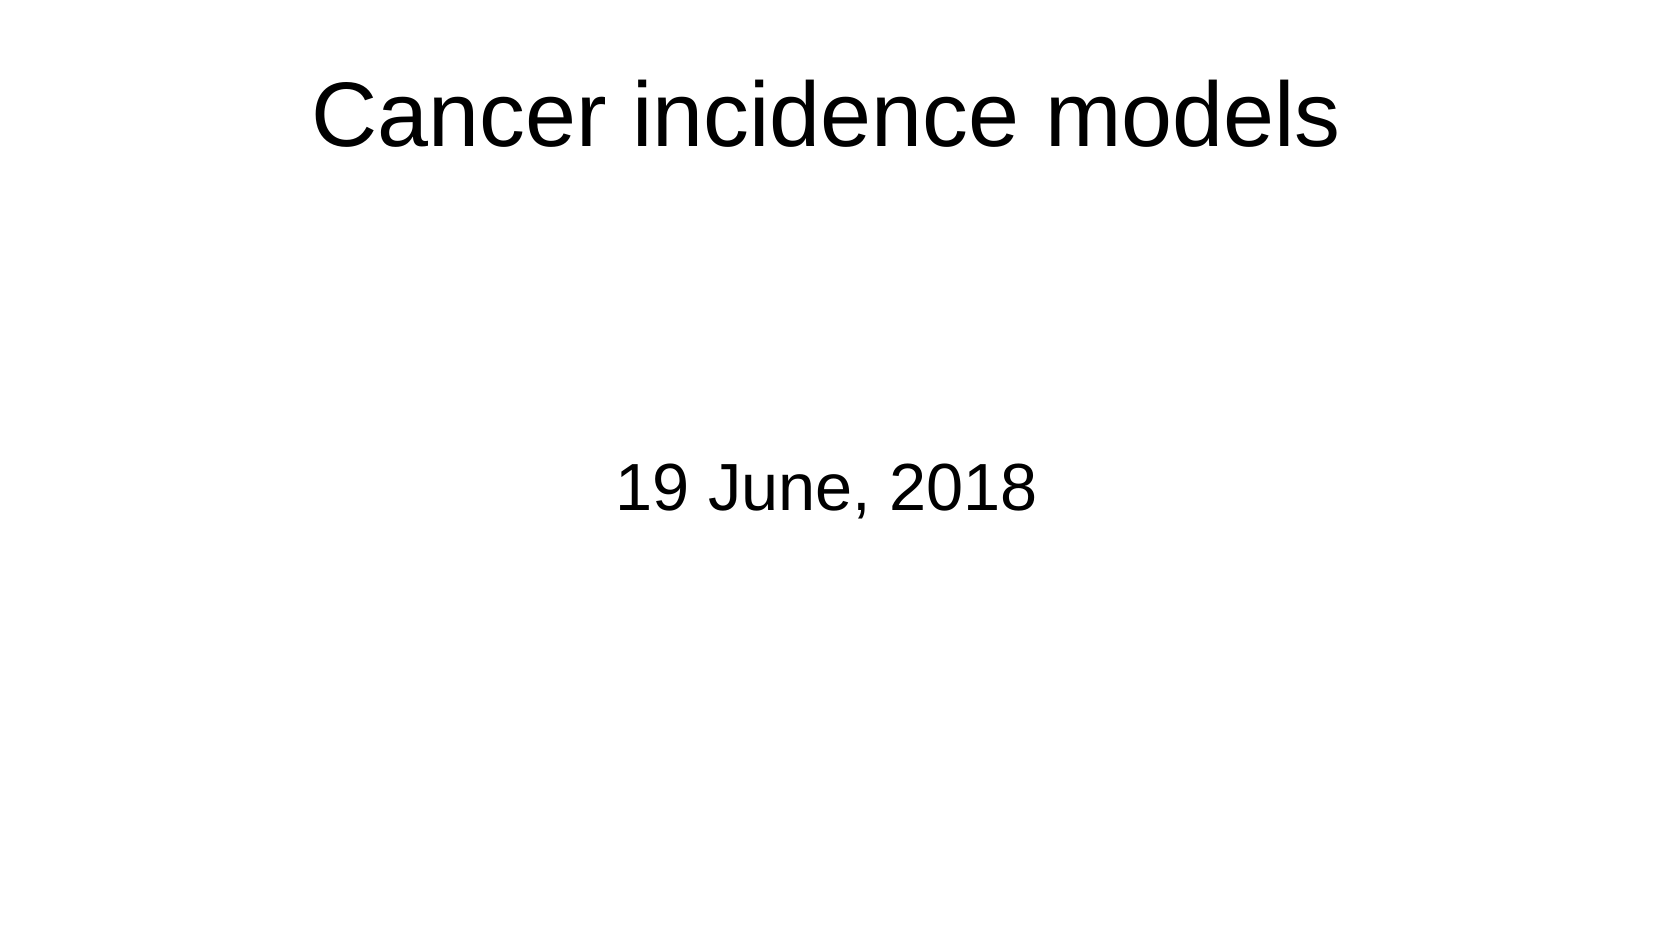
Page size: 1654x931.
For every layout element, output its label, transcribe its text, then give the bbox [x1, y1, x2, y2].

title Cancer incidence models [82, 37, 1571, 193]
subtitle 19 June, 2018 [82, 217, 1571, 758]
